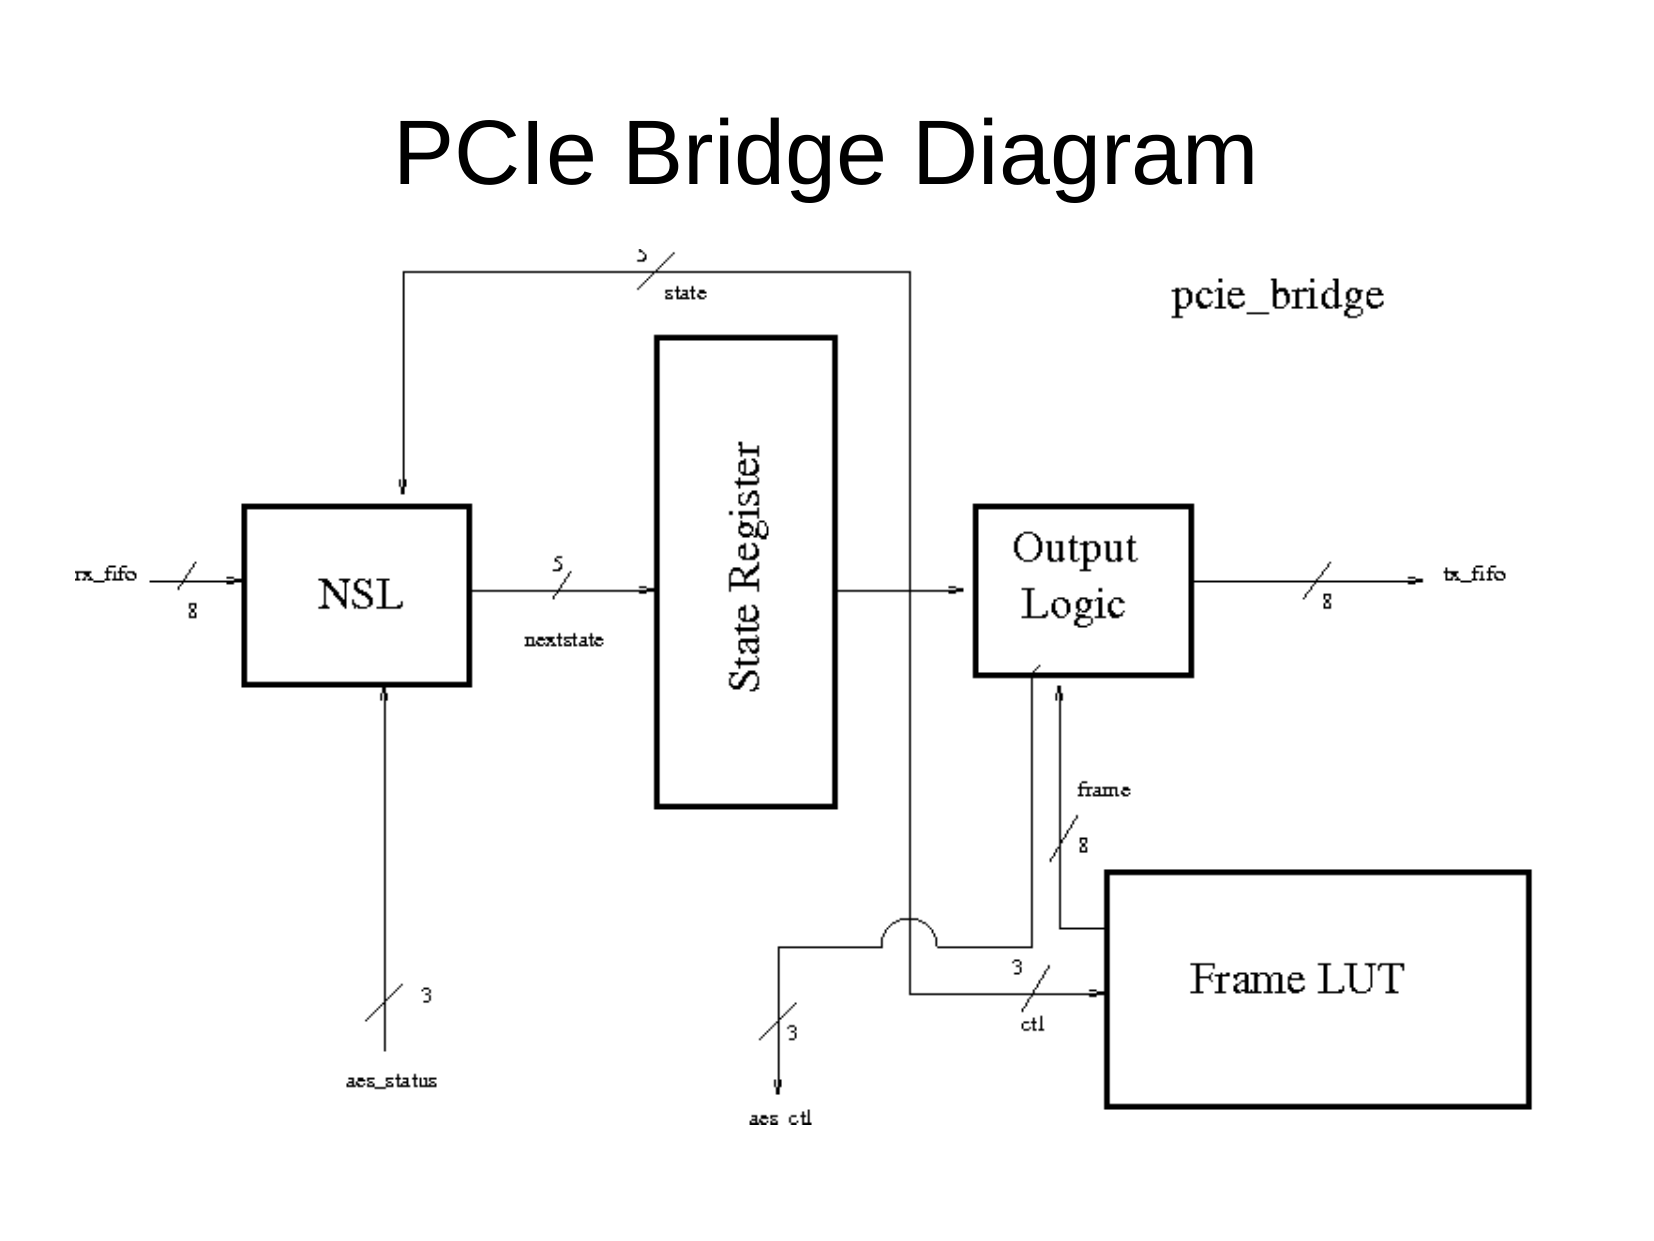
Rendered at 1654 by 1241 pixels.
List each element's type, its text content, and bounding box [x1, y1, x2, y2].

picture [75, 249, 1534, 1126]
title PCIe Bridge Diagram [82, 56, 1571, 250]
